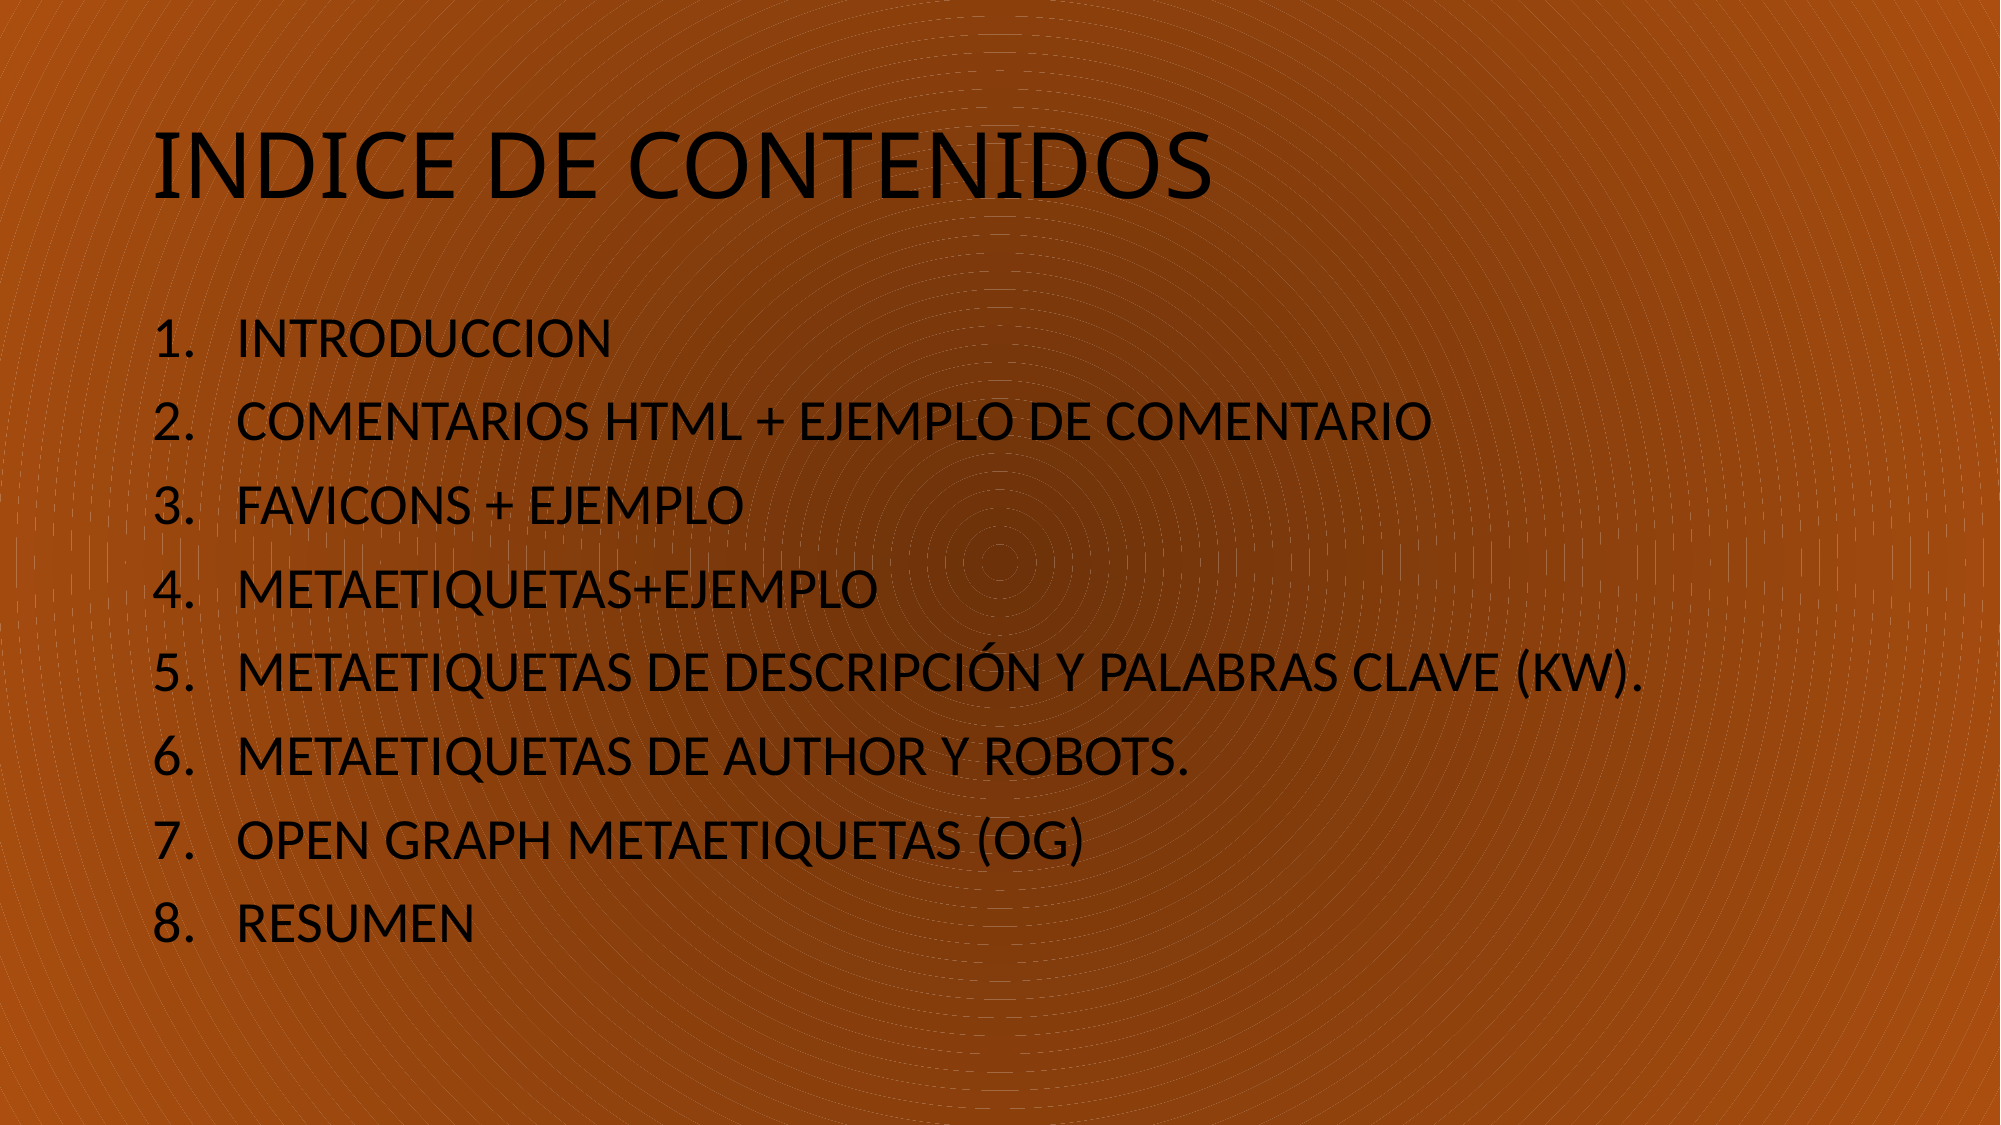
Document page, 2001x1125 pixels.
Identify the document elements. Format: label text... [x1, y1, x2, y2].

title INDICE DE CONTENIDOS [137, 59, 1863, 278]
list INTRODUCCION COMENTARIOS HTML + EJEMPLO DE COMENTARIO FAVICONS + EJEMPLO METAETIQUETAS+EJEMPLO METAETIQUETAS DE DESCRIPCIÓN Y PALABRAS CLAVE (KW). METAETIQUETAS DE AUTHOR Y ROBOTS. OPEN GRAPH METAETIQUETAS (OG) RESUMEN [137, 299, 1863, 1014]
